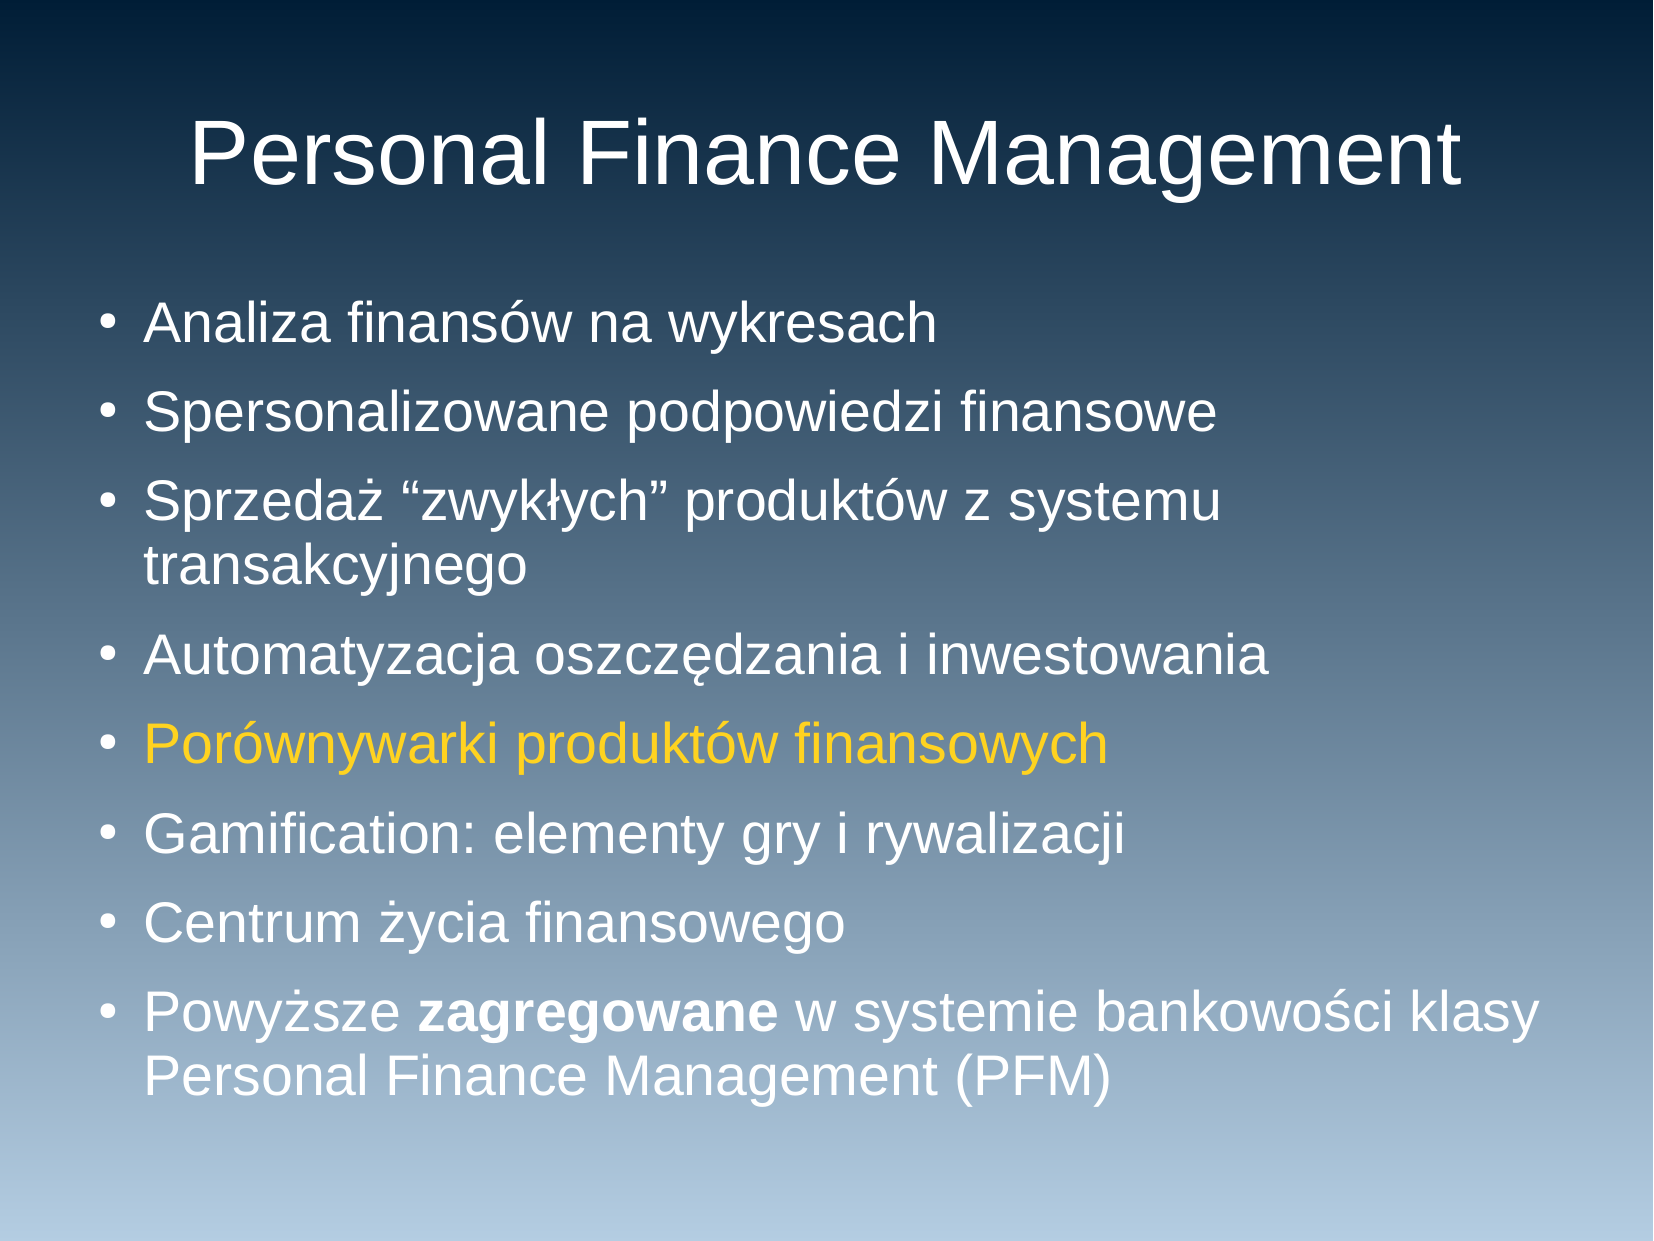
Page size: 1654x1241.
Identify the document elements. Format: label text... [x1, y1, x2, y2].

list Analiza finansów na wykresach Spersonalizowane podpowiedzi finansowe Sprzedaż “zwykłych” produktów z systemu transakcyjnego Automatyzacja oszczędzania i inwestowania Porównywarki produktów finansowych Gamification: elementy gry i rywalizacji Centrum życia finansowego Powyższe zagregowane w systemie bankowości klasy Personal Finance Management (PFM) [82, 290, 1571, 1109]
title Personal Finance Management [82, 49, 1571, 257]
